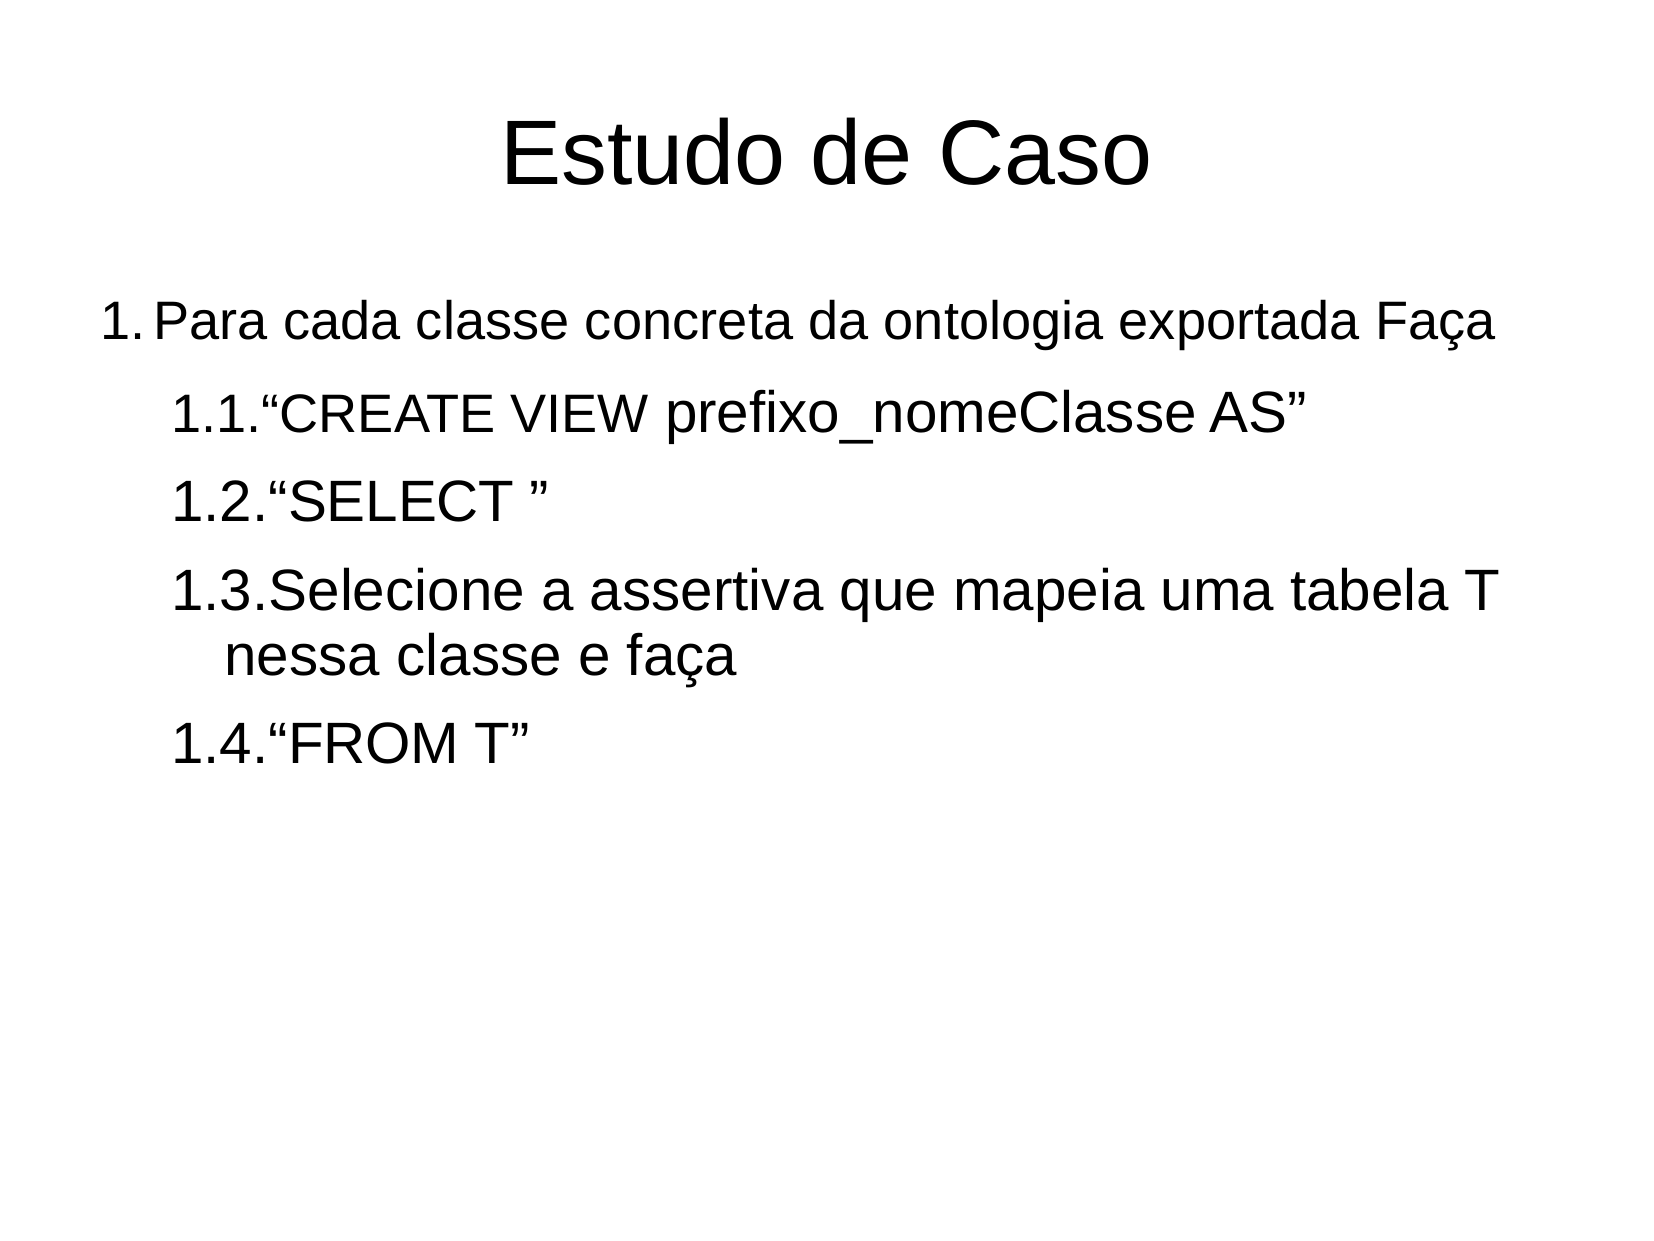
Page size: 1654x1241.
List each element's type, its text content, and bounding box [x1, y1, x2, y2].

list Para cada classe concreta da ontologia exportada Faça “CREATE VIEW prefixo_nomeClasse AS” “SELECT ” Selecione a assertiva que mapeia uma tabela T nessa classe e faça “FROM T” [82, 290, 1571, 1109]
title Estudo de Caso [82, 49, 1571, 257]
